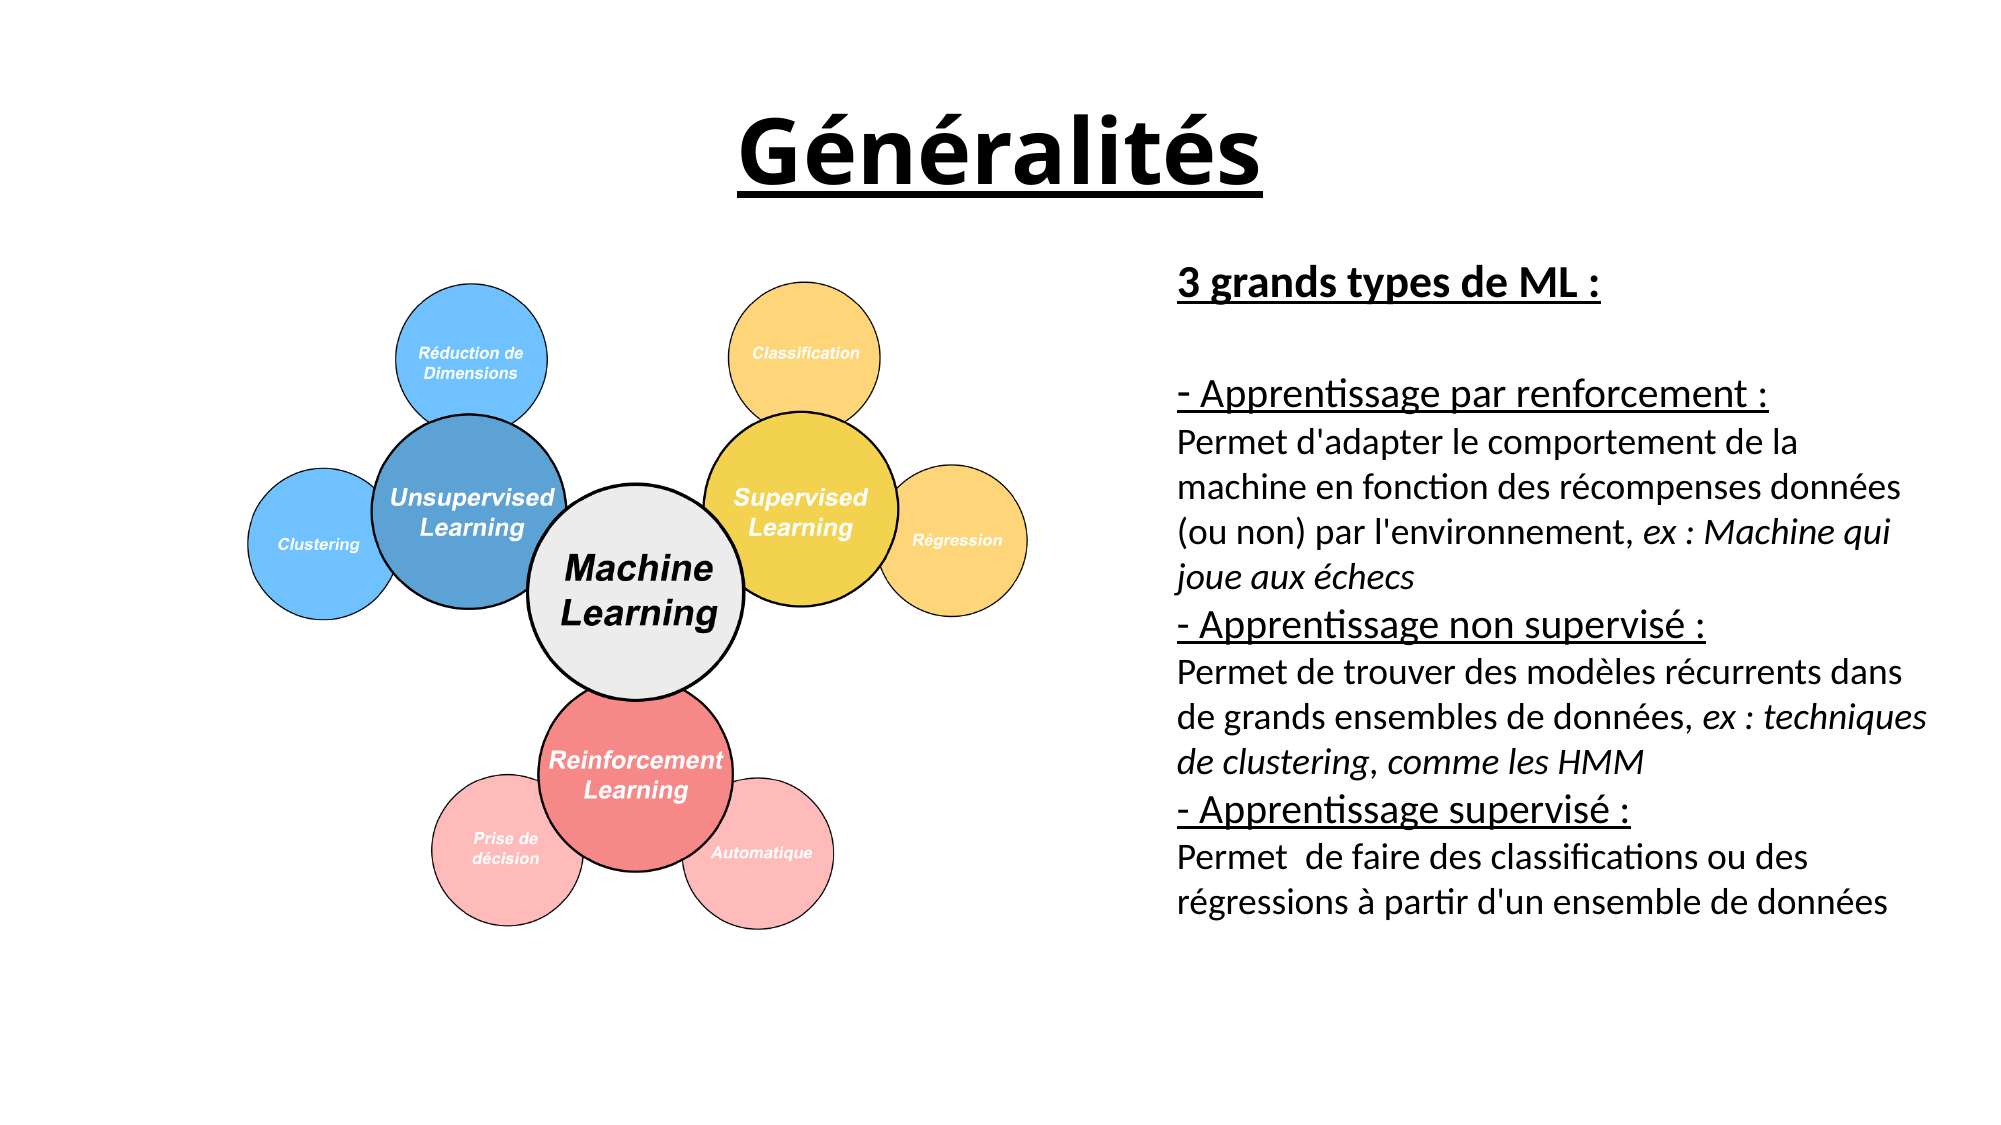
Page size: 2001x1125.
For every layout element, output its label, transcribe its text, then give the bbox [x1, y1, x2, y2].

title Généralités [137, 45, 1863, 264]
text_box 3 grands types de ML : - Apprentissage par renforcement : Permet d'adapter le comportement de la machine en fonction des récompenses données (ou non) par l'environnement, ex : Machine qui joue aux échecs - Apprentissage non supervisé : Permet de trouver des modèles récurrents dans de grands ensembles de données, ex : techniques de clustering, comme les HMM - Apprentissage supervisé : Permet de faire des classifications ou des régressions à partir d'un ensemble de données [1161, 244, 1952, 930]
picture [0, 264, 1269, 978]
